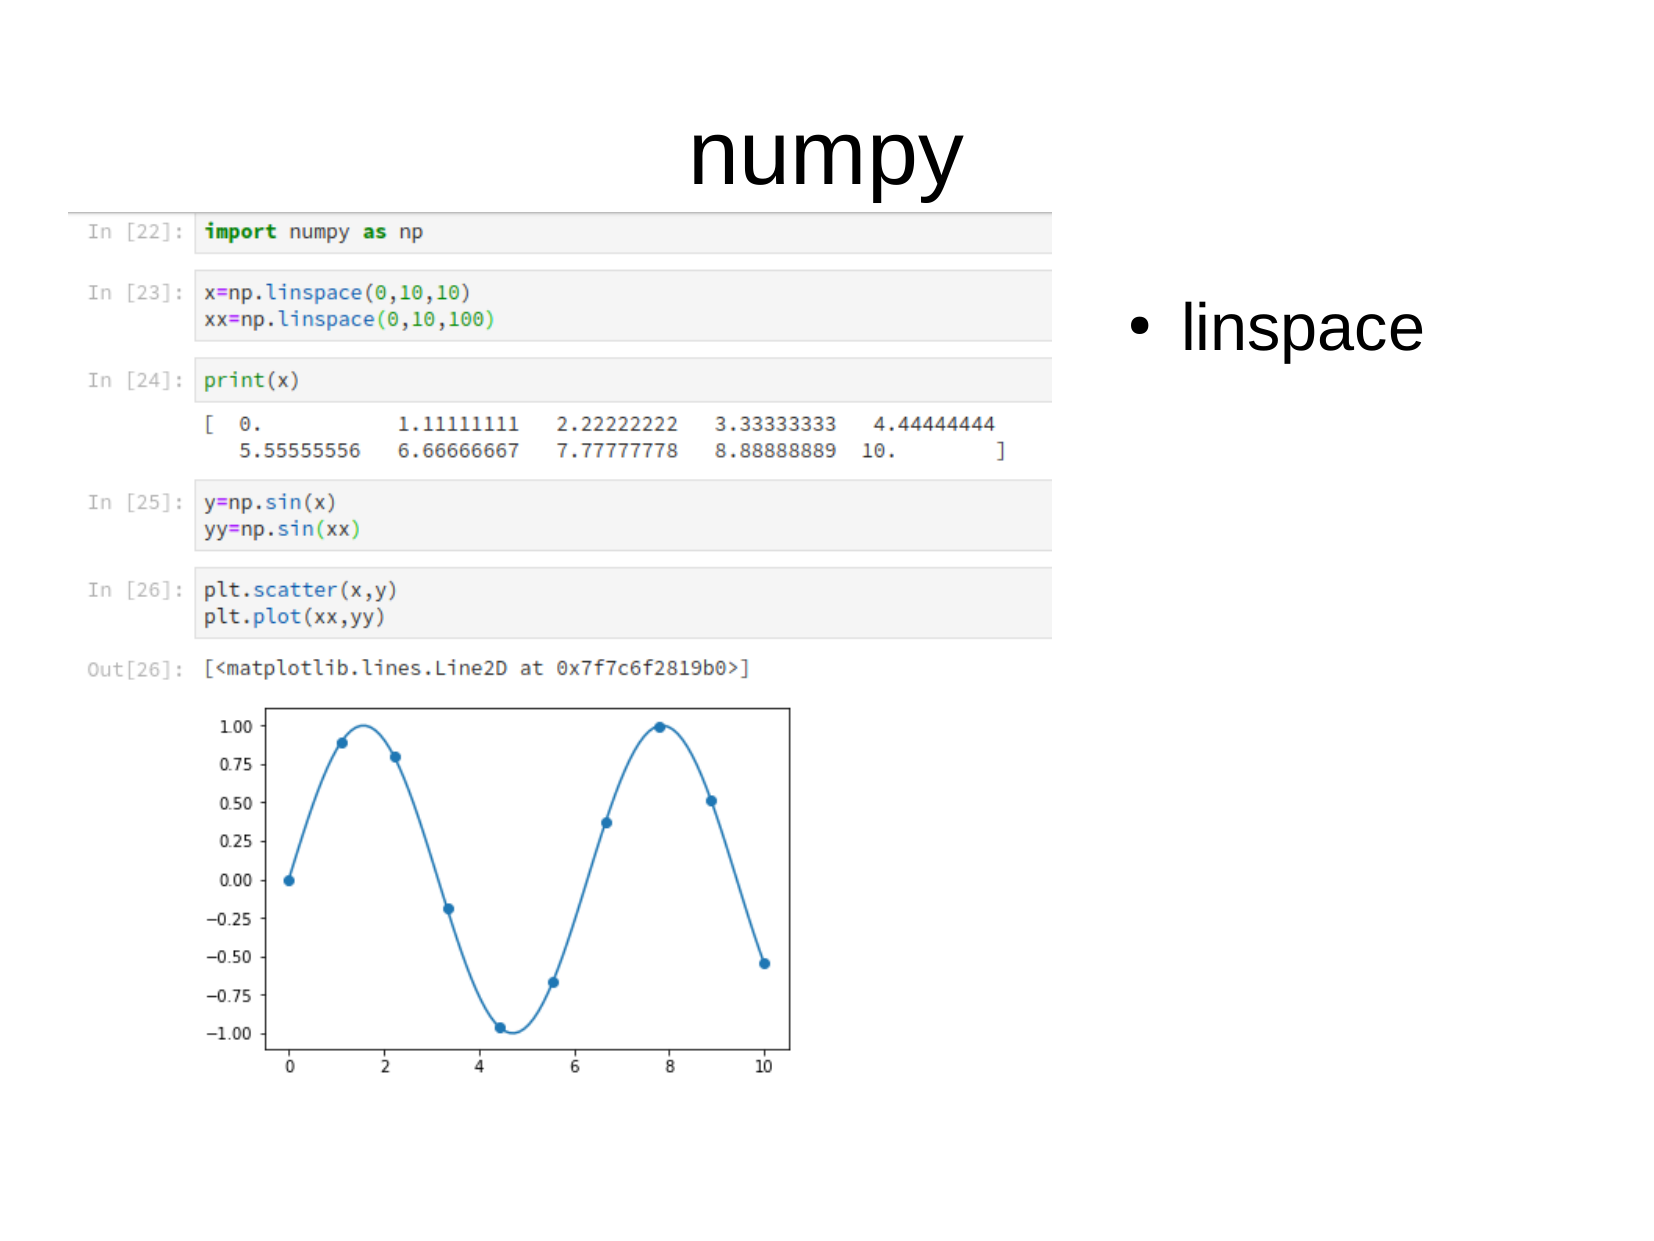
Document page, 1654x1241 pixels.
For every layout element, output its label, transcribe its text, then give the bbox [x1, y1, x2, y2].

title numpy [82, 49, 1571, 257]
picture [68, 212, 1052, 1104]
list linspace [1110, 290, 1572, 1010]
